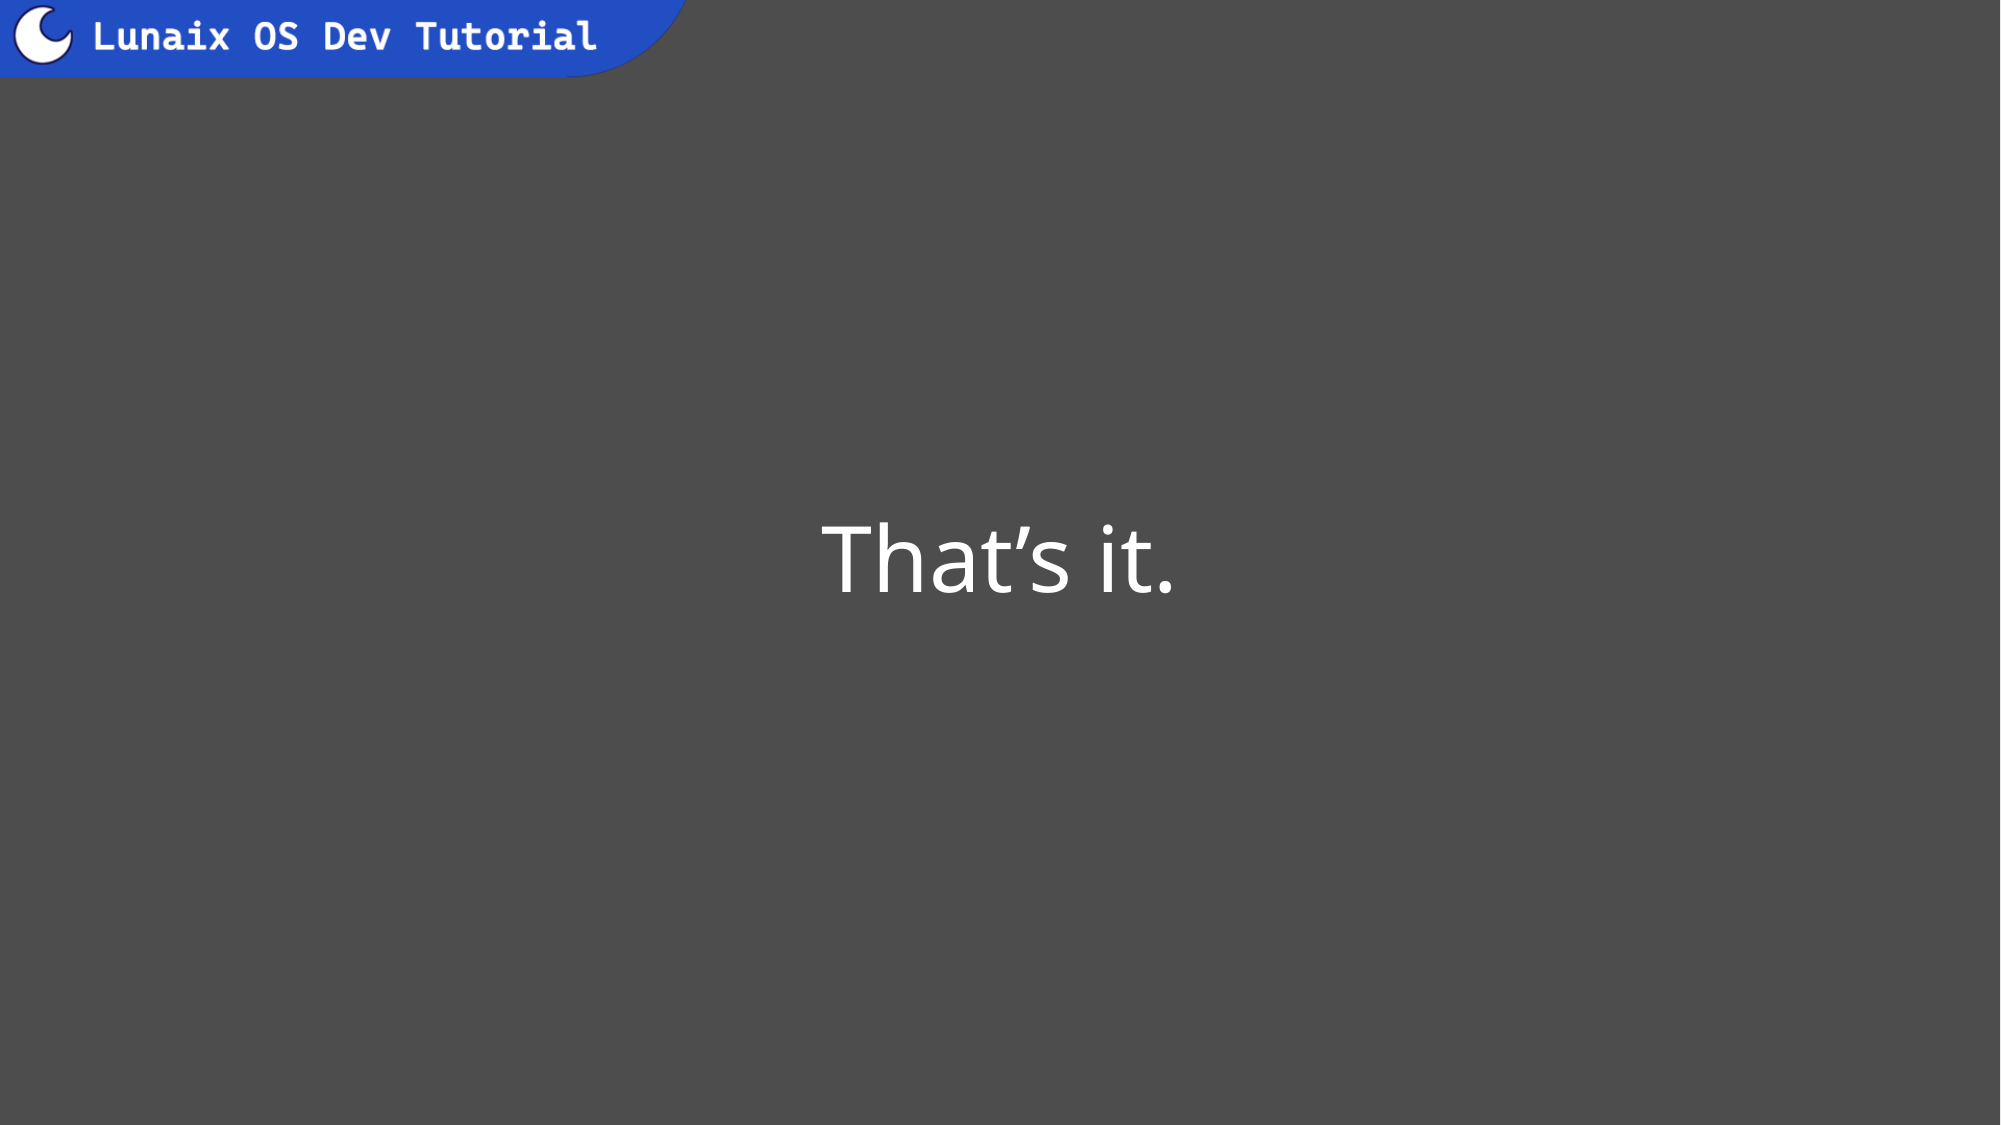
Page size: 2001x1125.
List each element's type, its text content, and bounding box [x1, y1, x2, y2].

picture [0, 0, 2001, 1125]
title That’s it. [0, 497, 2000, 628]
